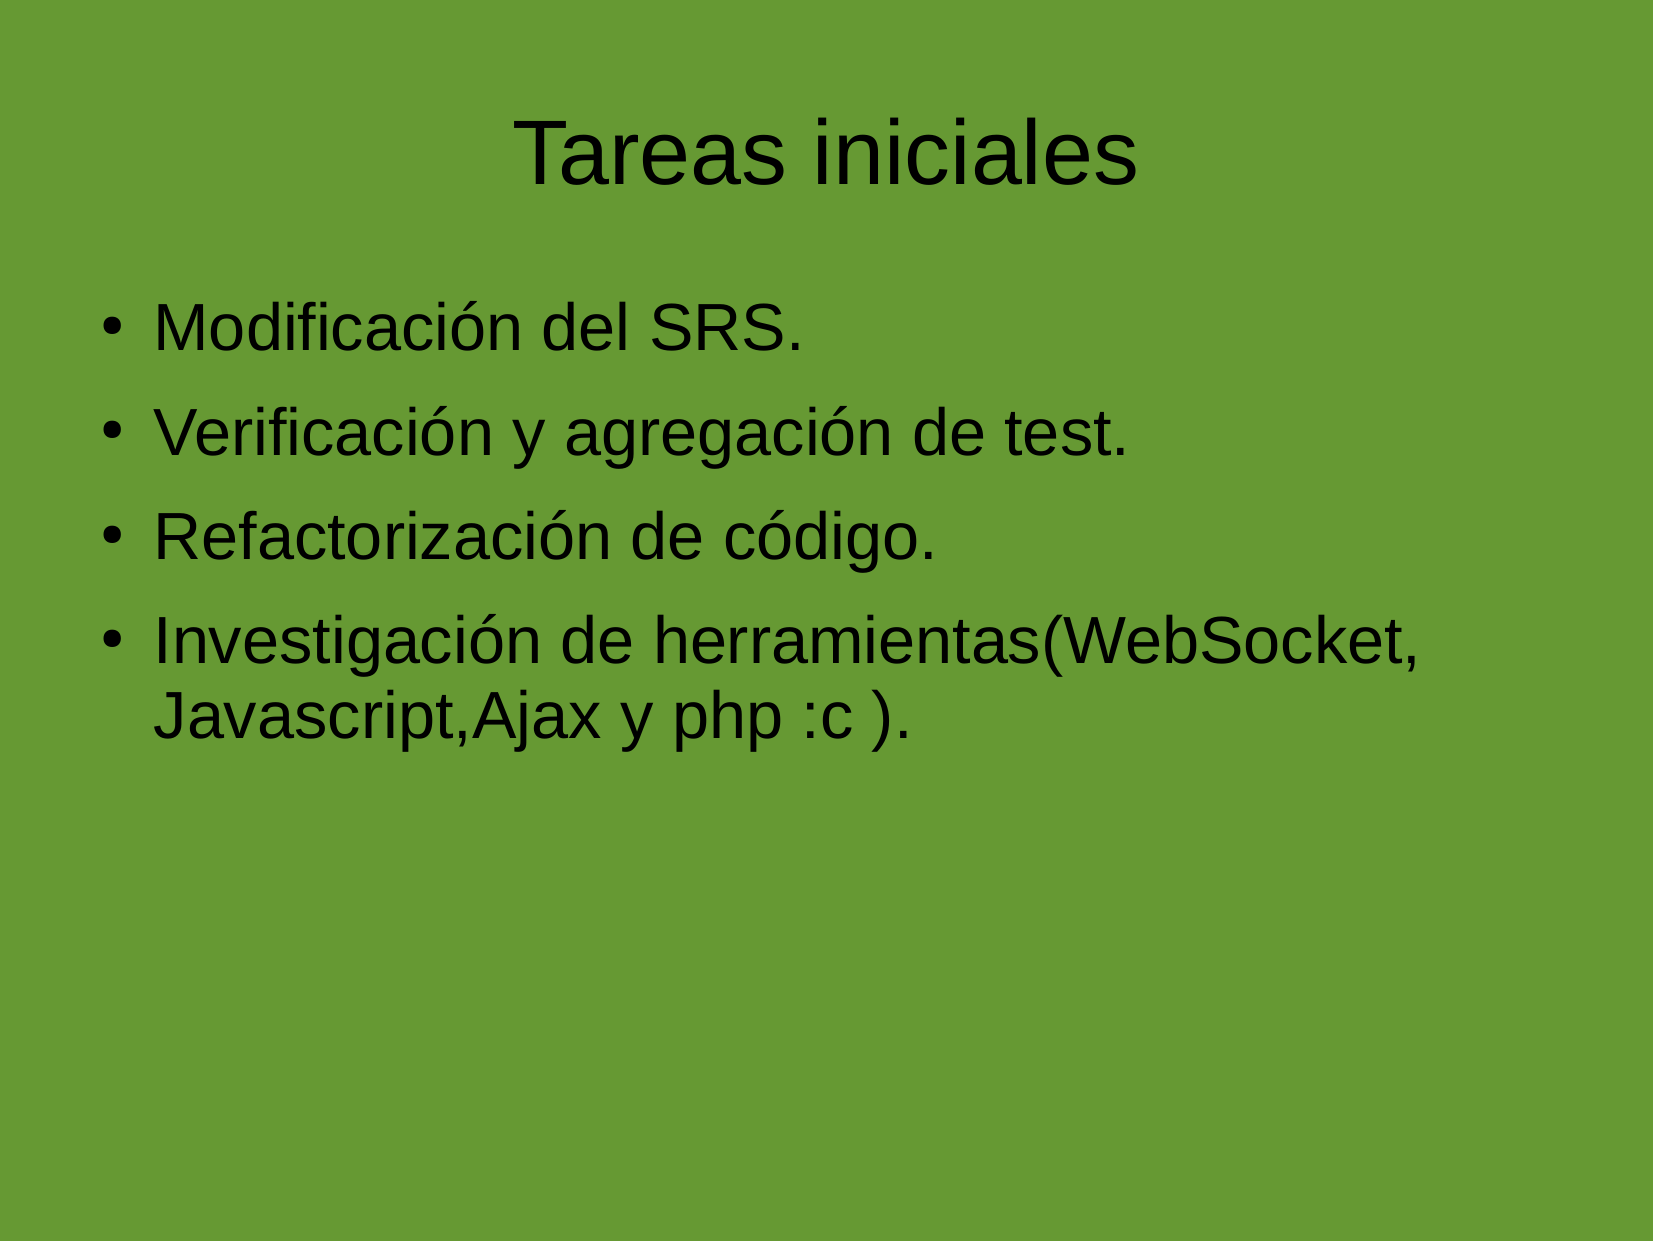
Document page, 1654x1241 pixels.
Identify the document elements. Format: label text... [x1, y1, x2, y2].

title Tareas iniciales [82, 49, 1571, 257]
list Modificación del SRS. Verificación y agregación de test. Refactorización de código. Investigación de herramientas(WebSocket, Javascript,Ajax y php :c ). [82, 290, 1571, 1010]
